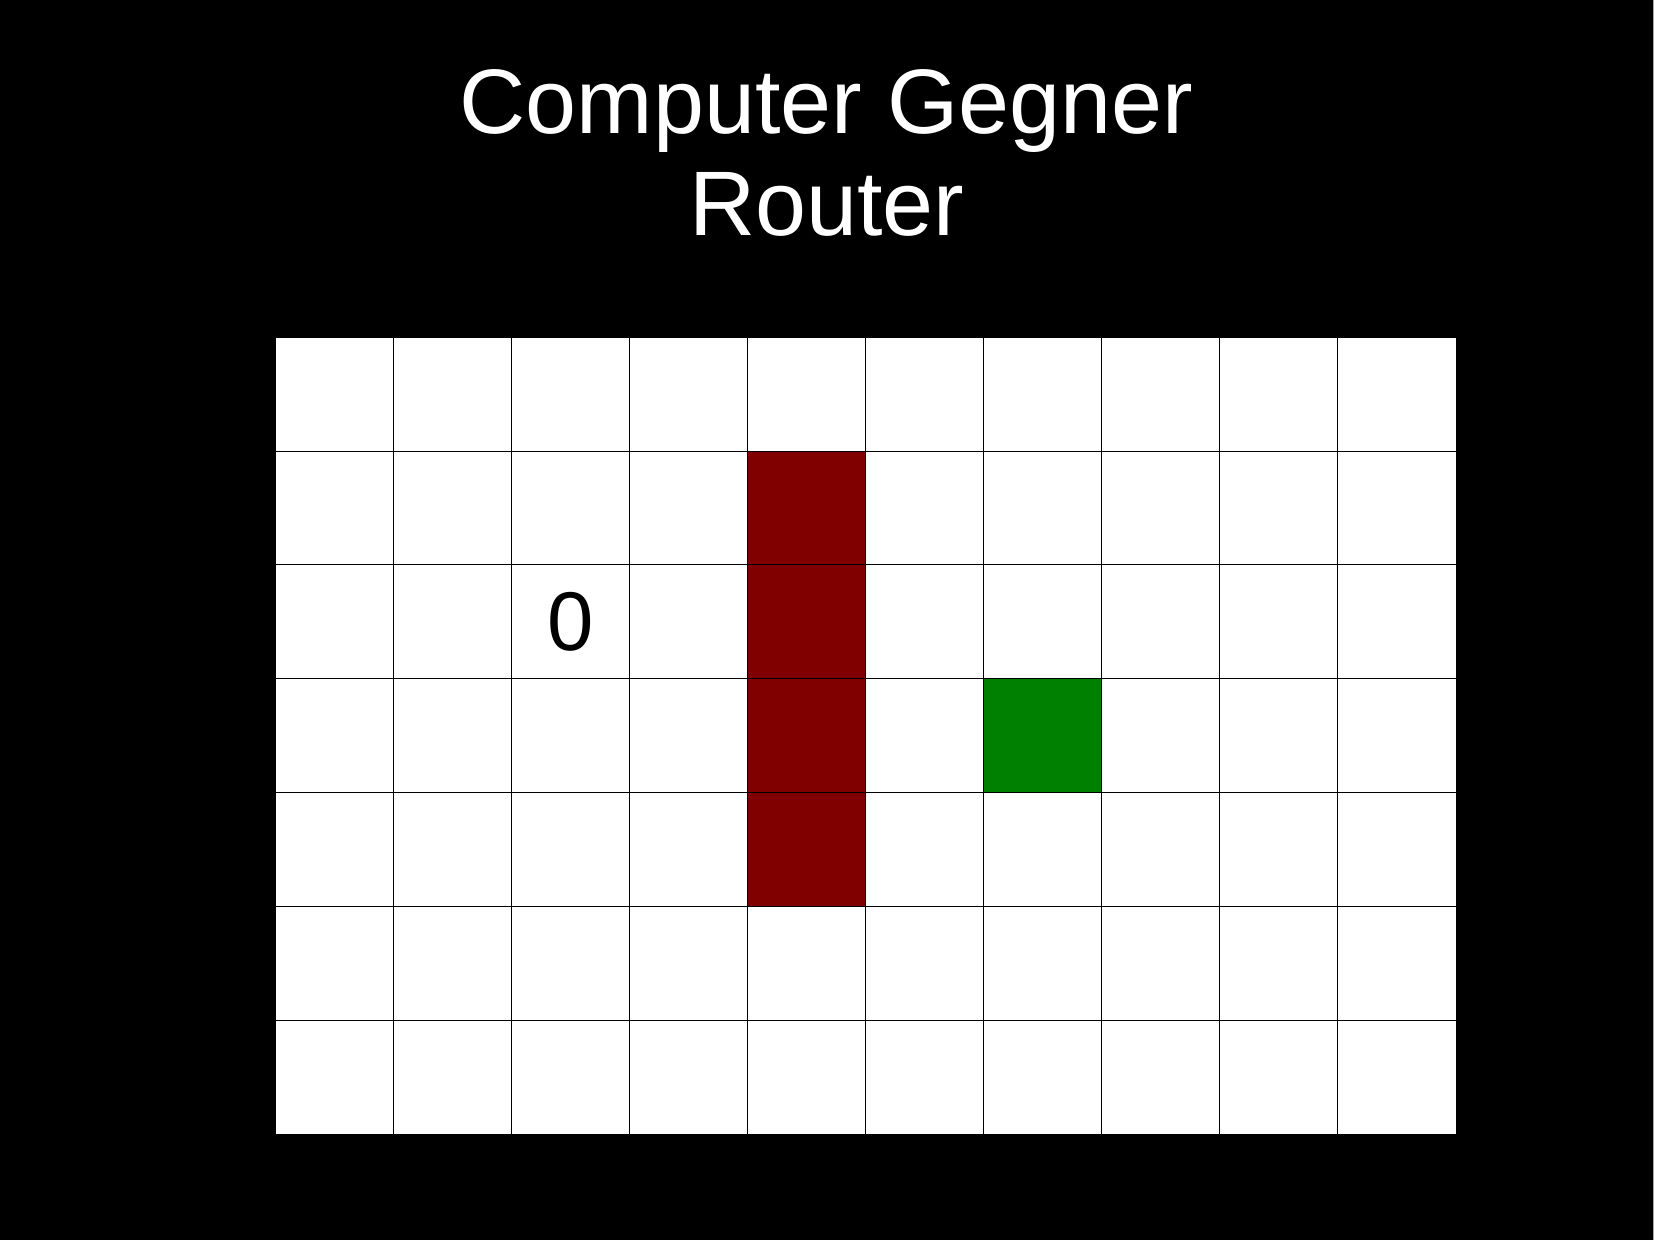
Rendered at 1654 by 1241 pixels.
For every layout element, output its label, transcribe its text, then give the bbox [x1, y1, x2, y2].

table_cell 0 [512, 565, 629, 678]
table_cell [1220, 1021, 1337, 1134]
table_cell [512, 793, 629, 906]
table_cell [984, 793, 1101, 906]
table_header [630, 338, 747, 451]
table_cell [394, 907, 511, 1020]
table_cell [1338, 679, 1456, 792]
table_cell [1220, 793, 1337, 906]
table_header [866, 338, 983, 451]
table_cell [866, 679, 983, 792]
table_cell [394, 1021, 511, 1134]
title Computer Gegner Router [82, 49, 1571, 257]
table_cell [866, 1021, 983, 1134]
table_cell [1220, 907, 1337, 1020]
table_cell [394, 452, 511, 564]
table_header [748, 338, 865, 451]
table_cell [866, 907, 983, 1020]
table_header [276, 338, 393, 451]
table_cell [866, 793, 983, 906]
table_cell [276, 679, 393, 792]
table_cell [1220, 565, 1337, 678]
table_cell [630, 907, 747, 1020]
table_cell [748, 907, 865, 1020]
table_cell [394, 679, 511, 792]
table_cell [630, 565, 747, 678]
table_cell [512, 907, 629, 1020]
table_cell [1102, 793, 1219, 906]
table_cell [630, 452, 747, 564]
table_cell [1102, 907, 1219, 1020]
table_cell [748, 679, 865, 792]
table_cell [866, 452, 983, 564]
table_header [984, 338, 1101, 451]
table_cell [276, 565, 393, 678]
table_cell [866, 565, 983, 678]
table_header [1220, 338, 1337, 451]
table_header [1338, 338, 1456, 451]
table_header [512, 338, 629, 451]
table_cell [1338, 452, 1456, 564]
table_cell [1102, 565, 1219, 678]
table_cell [1338, 1021, 1456, 1134]
table_cell [1220, 679, 1337, 792]
table_cell [394, 565, 511, 678]
table_cell [512, 1021, 629, 1134]
table_cell [276, 1021, 393, 1134]
table_cell [748, 452, 865, 564]
table_cell [1338, 565, 1456, 678]
table_cell [1220, 452, 1337, 564]
table_cell [984, 679, 1101, 792]
table_cell [512, 679, 629, 792]
table_cell [276, 793, 393, 906]
table_cell [1338, 907, 1456, 1020]
table_cell [1102, 1021, 1219, 1134]
table_cell [984, 1021, 1101, 1134]
table_cell [276, 452, 393, 564]
table_header [1102, 338, 1219, 451]
table_cell [630, 679, 747, 792]
table_header [394, 338, 511, 451]
table_cell [1102, 452, 1219, 564]
table_cell [276, 907, 393, 1020]
table_cell [748, 793, 865, 906]
table_cell [394, 793, 511, 906]
table_cell [984, 452, 1101, 564]
table_cell [748, 565, 865, 678]
table_cell [1338, 793, 1456, 906]
table_cell [1102, 679, 1219, 792]
table_cell [984, 565, 1101, 678]
table_cell [748, 1021, 865, 1134]
table_cell [984, 907, 1101, 1020]
table_cell [630, 793, 747, 906]
table_cell [512, 452, 629, 564]
table_cell [630, 1021, 747, 1134]
